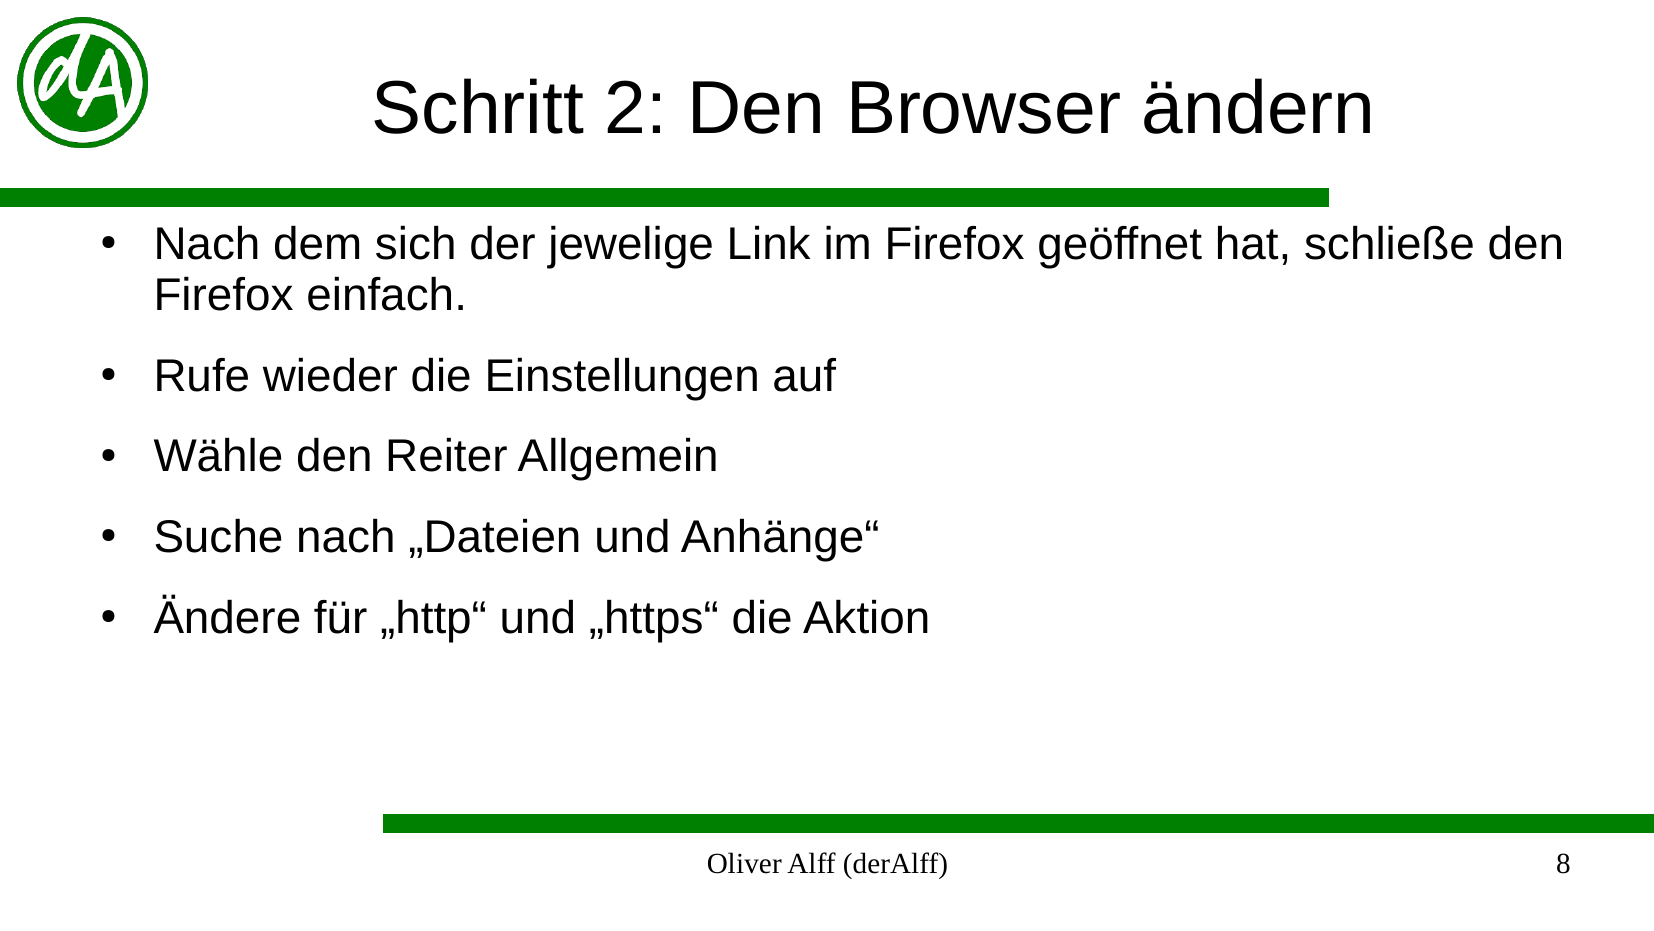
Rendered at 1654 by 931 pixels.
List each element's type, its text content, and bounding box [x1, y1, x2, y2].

list Nach dem sich der jewelige Link im Firefox geöffnet hat, schließe den Firefox einfach. Rufe wieder die Einstellungen auf Wähle den Reiter Allgemein Suche nach „Dateien und Anhänge“ Ändere für „http“ und „https“ die Aktion [82, 217, 1595, 798]
picture [17, 17, 148, 148]
title Schritt 2: Den Browser ändern [177, 37, 1571, 178]
